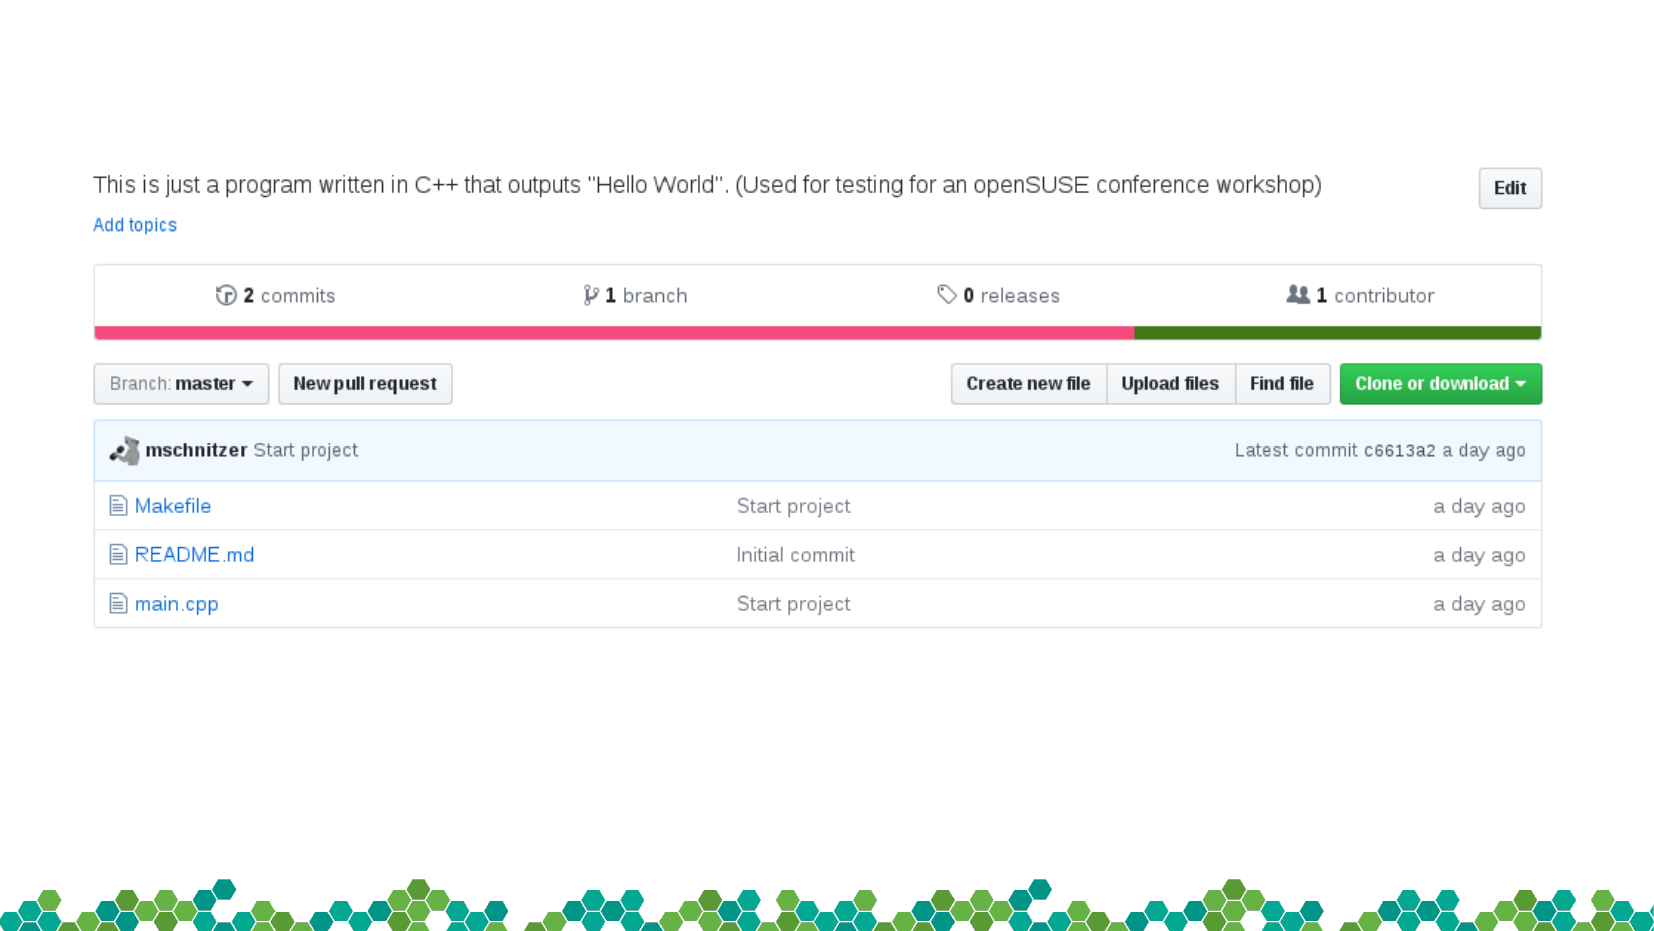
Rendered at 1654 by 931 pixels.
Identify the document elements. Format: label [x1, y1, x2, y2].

picture [0, 871, 1654, 931]
picture [73, 156, 1562, 636]
